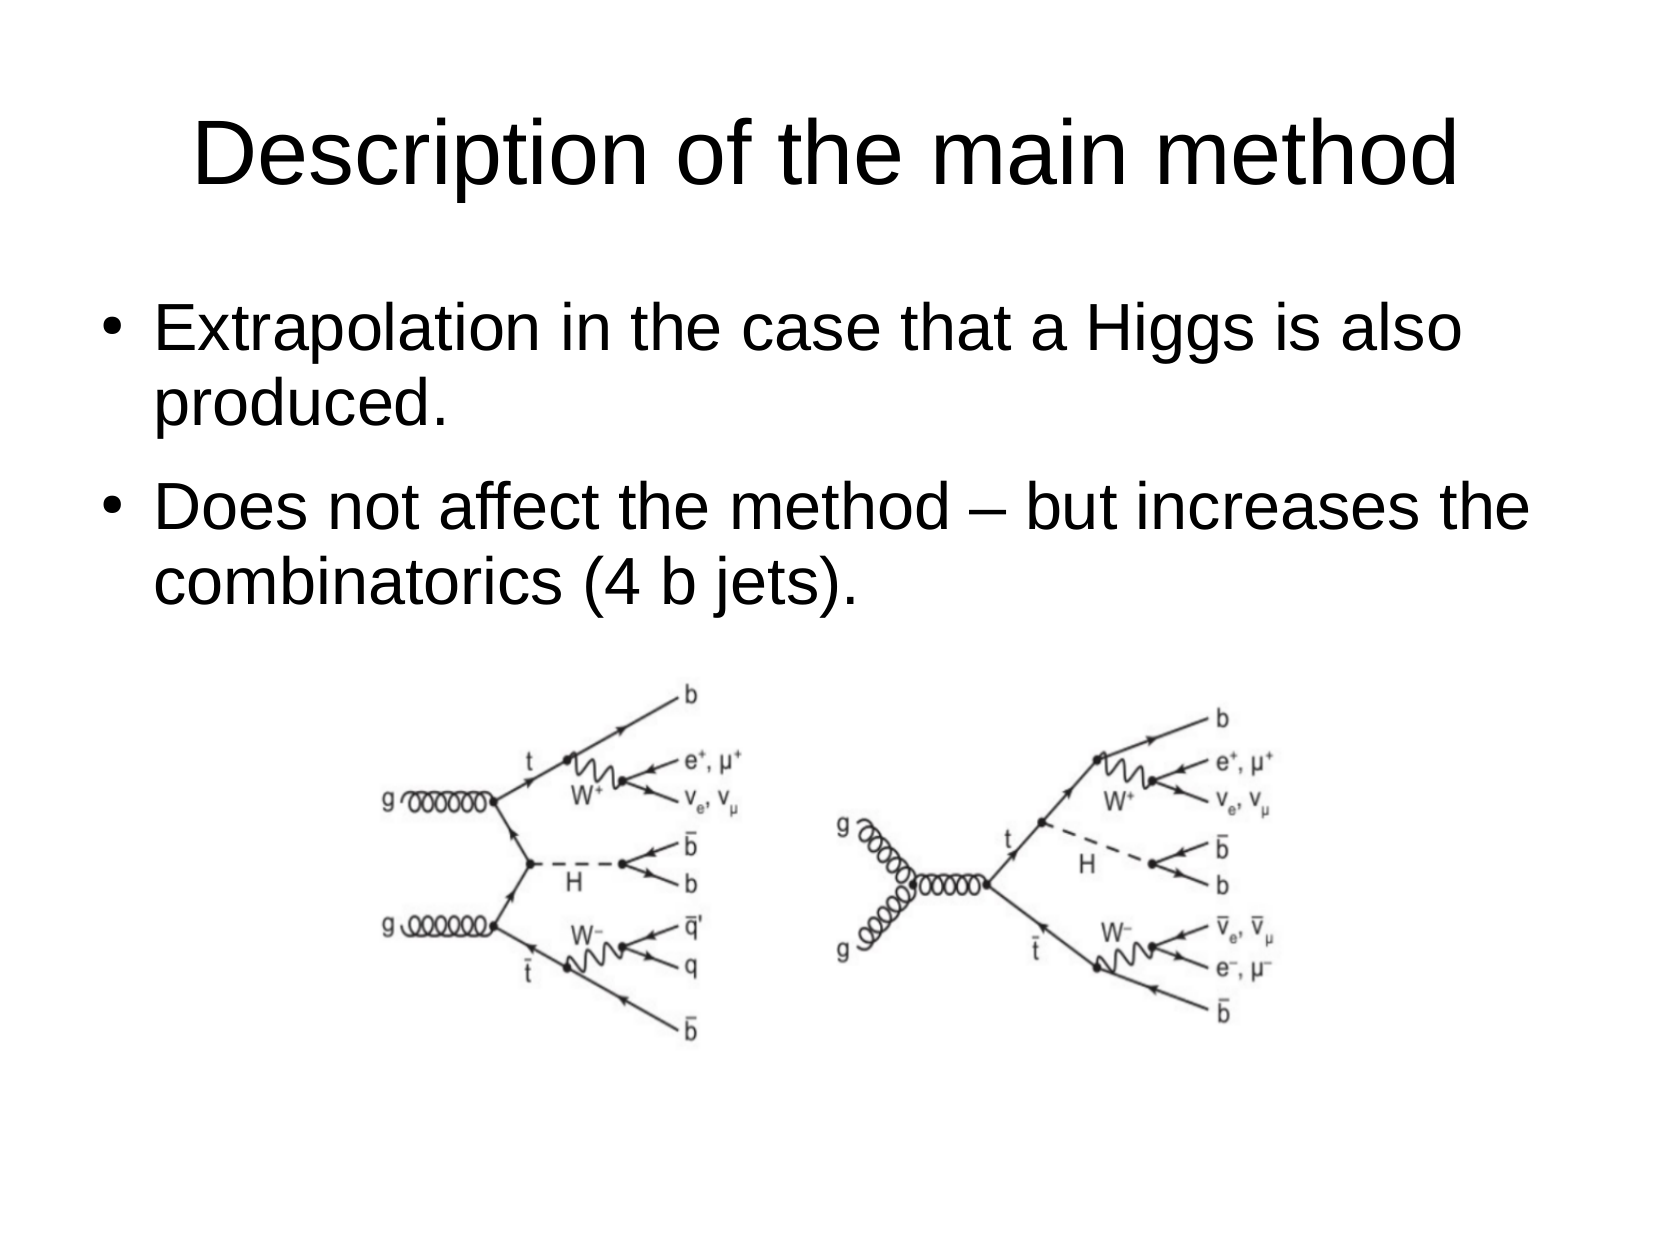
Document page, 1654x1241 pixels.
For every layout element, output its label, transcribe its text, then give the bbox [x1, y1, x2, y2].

list Extrapolation in the case that a Higgs is also produced. Does not affect the method – but increases the combinatorics (4 b jets). [82, 290, 1571, 1010]
title Description of the main method [82, 49, 1571, 257]
picture [275, 652, 1406, 1063]
